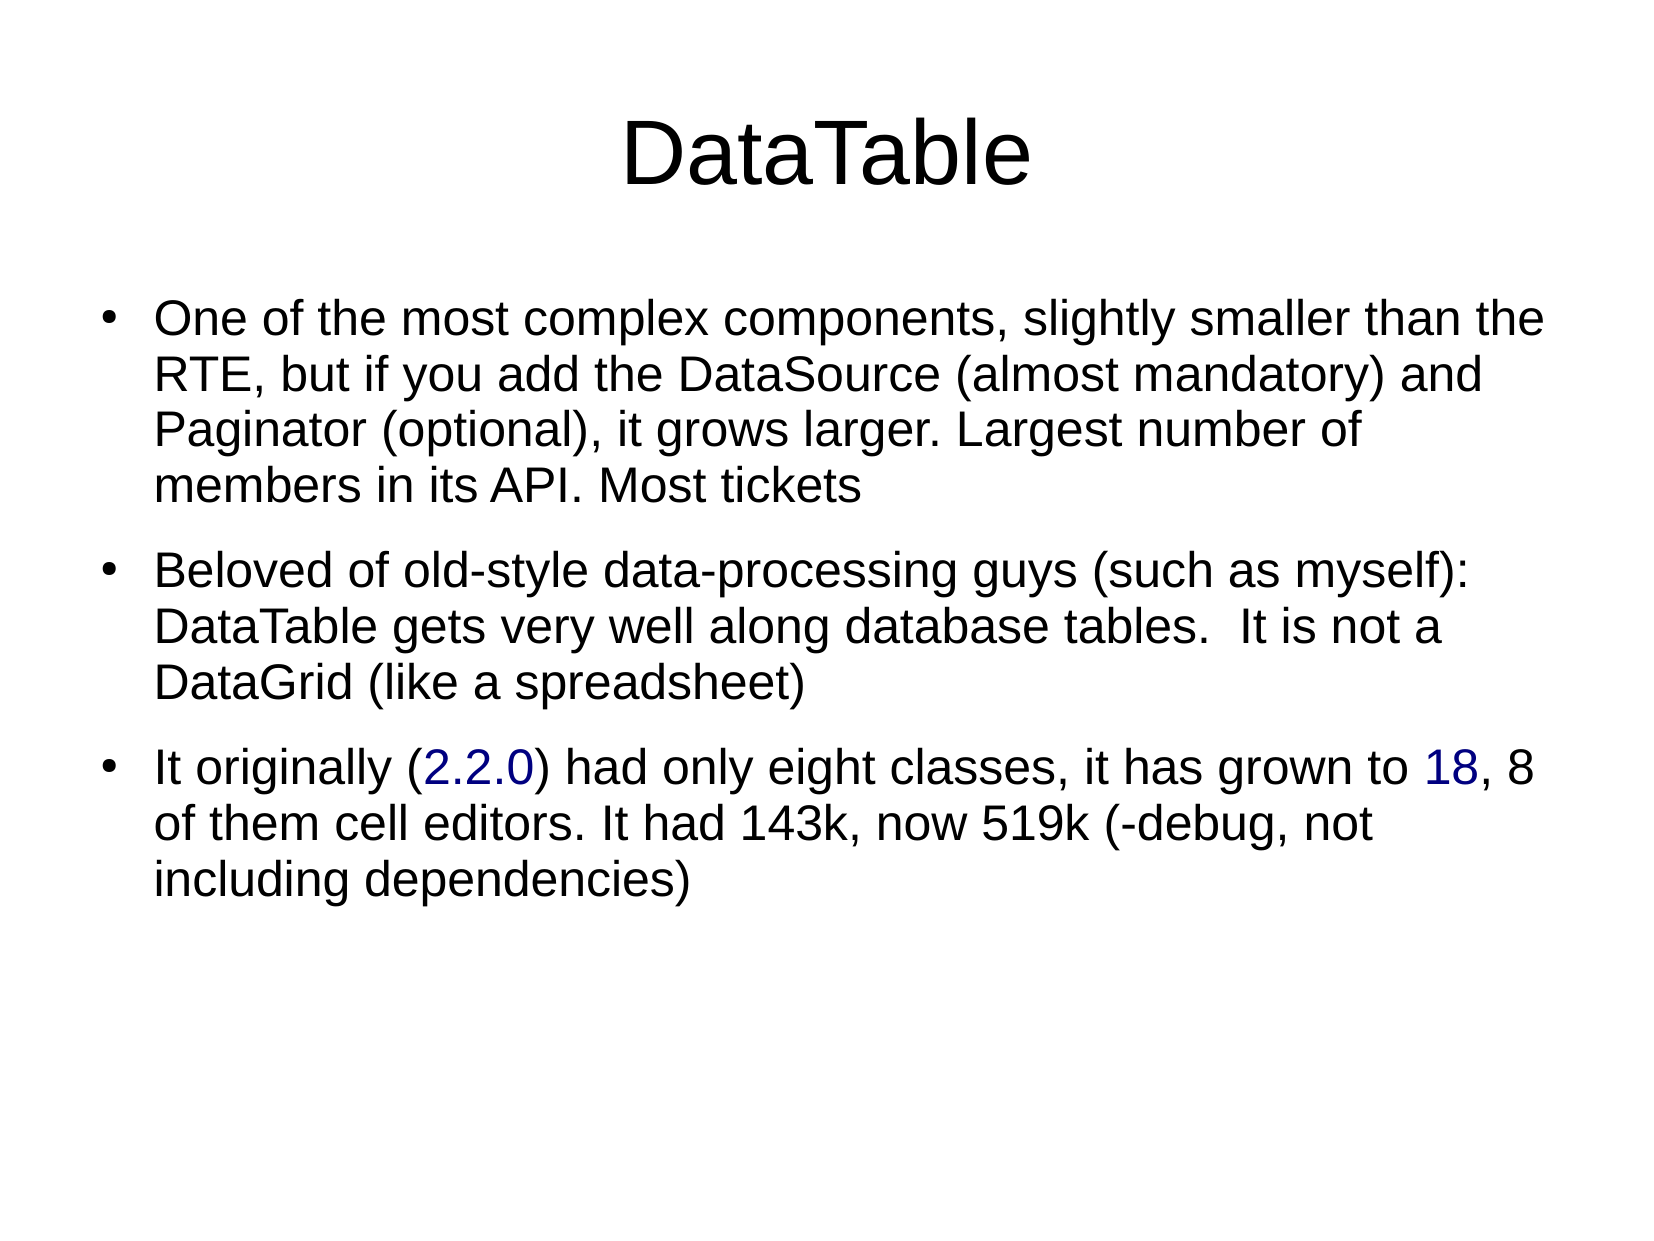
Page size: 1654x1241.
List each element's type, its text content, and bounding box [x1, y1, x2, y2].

title DataTable [82, 56, 1571, 250]
list One of the most complex components, slightly smaller than the RTE, but if you add the DataSource (almost mandatory) and Paginator (optional), it grows larger. Largest number of members in its API. Most tickets Beloved of old-style data-processing guys (such as myself): DataTable gets very well along database tables. It is not a DataGrid (like a spreadsheet) It originally (2.2.0) had only eight classes, it has grown to 18, 8 of them cell editors. It had 143k, now 519k (-debug, not including dependencies) [82, 290, 1571, 1094]
